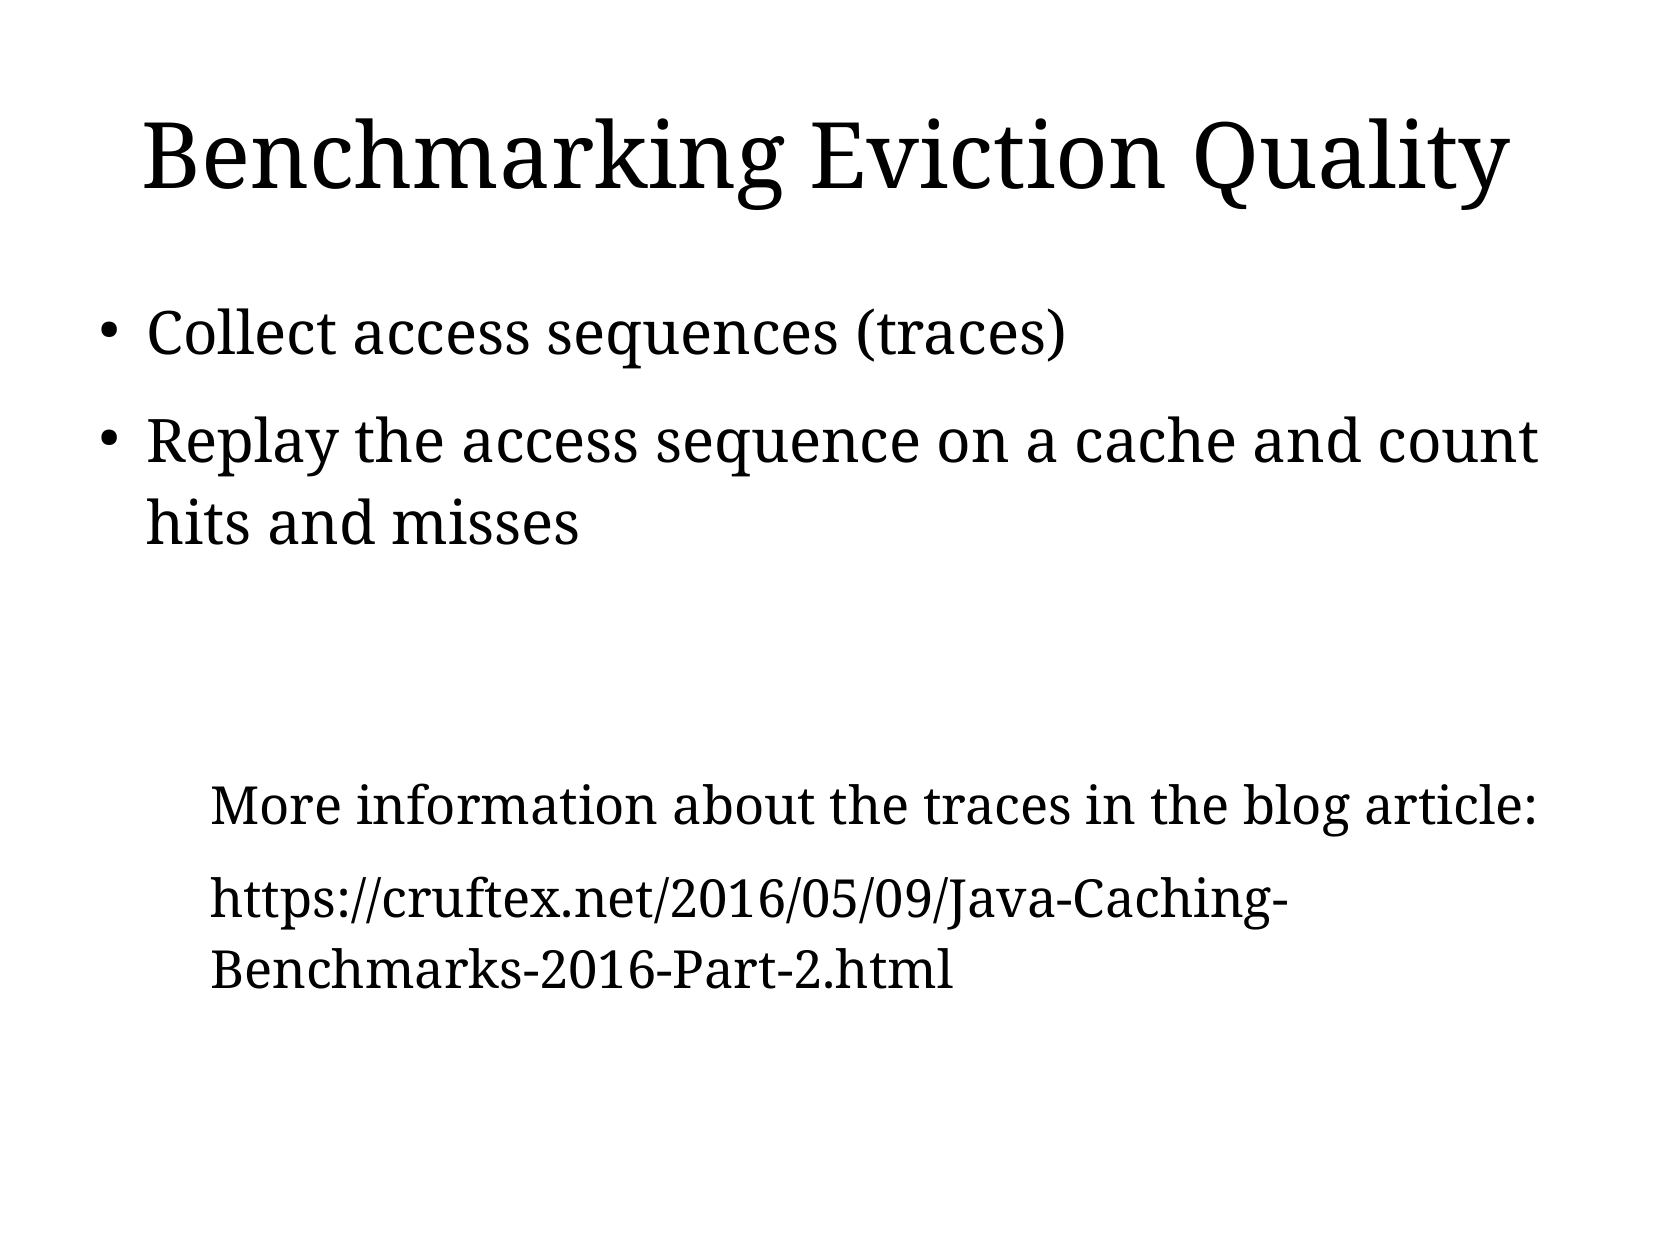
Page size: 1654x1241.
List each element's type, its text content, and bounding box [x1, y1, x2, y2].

title Benchmarking Eviction Quality [82, 49, 1571, 257]
list Collect access sequences (traces) Replay the access sequence on a cache and count hits and misses More information about the traces in the blog article: https://cruftex.net/2016/05/09/Java-Caching-Benchmarks-2016-Part-2.html [82, 290, 1571, 1010]
